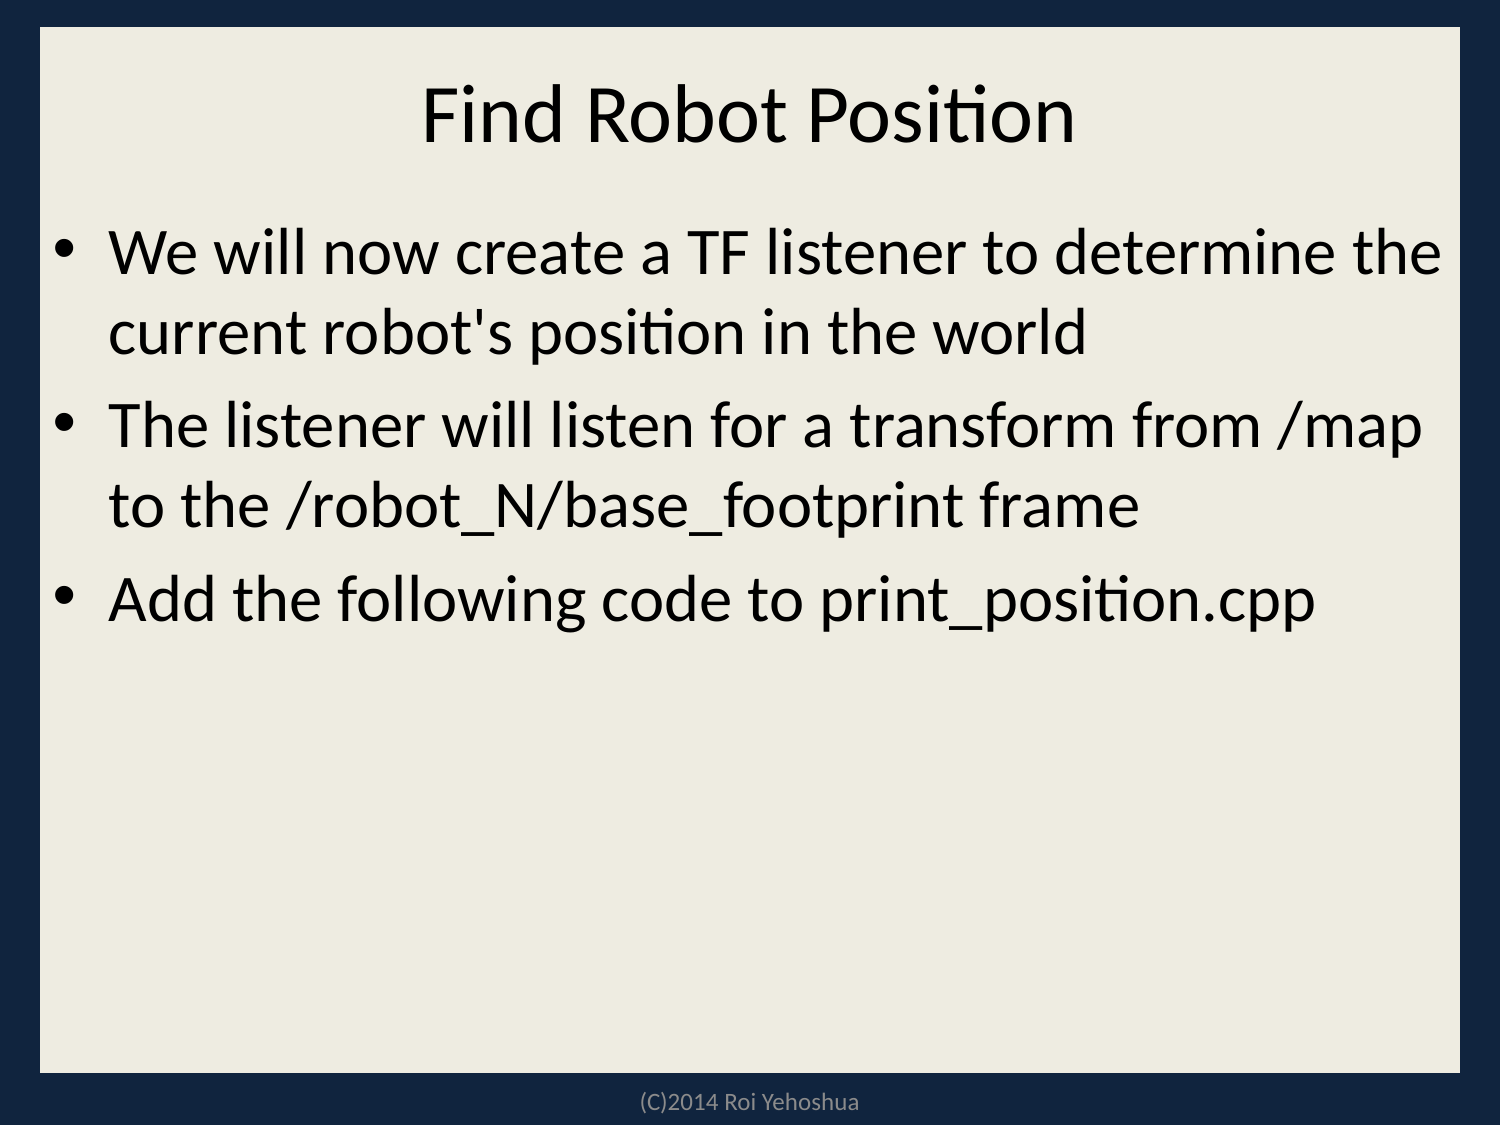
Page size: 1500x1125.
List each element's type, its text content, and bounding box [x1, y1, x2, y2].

footer (C)2014 Roi Yehoshua [512, 1074, 988, 1125]
title Find Robot Position [37, 31, 1463, 188]
list We will now create a TF listener to determine the current robot's position in the world The listener will listen for a transform from /map to the /robot_N/base_footprint frame Add the following code to print_position.cpp [37, 200, 1463, 1080]
